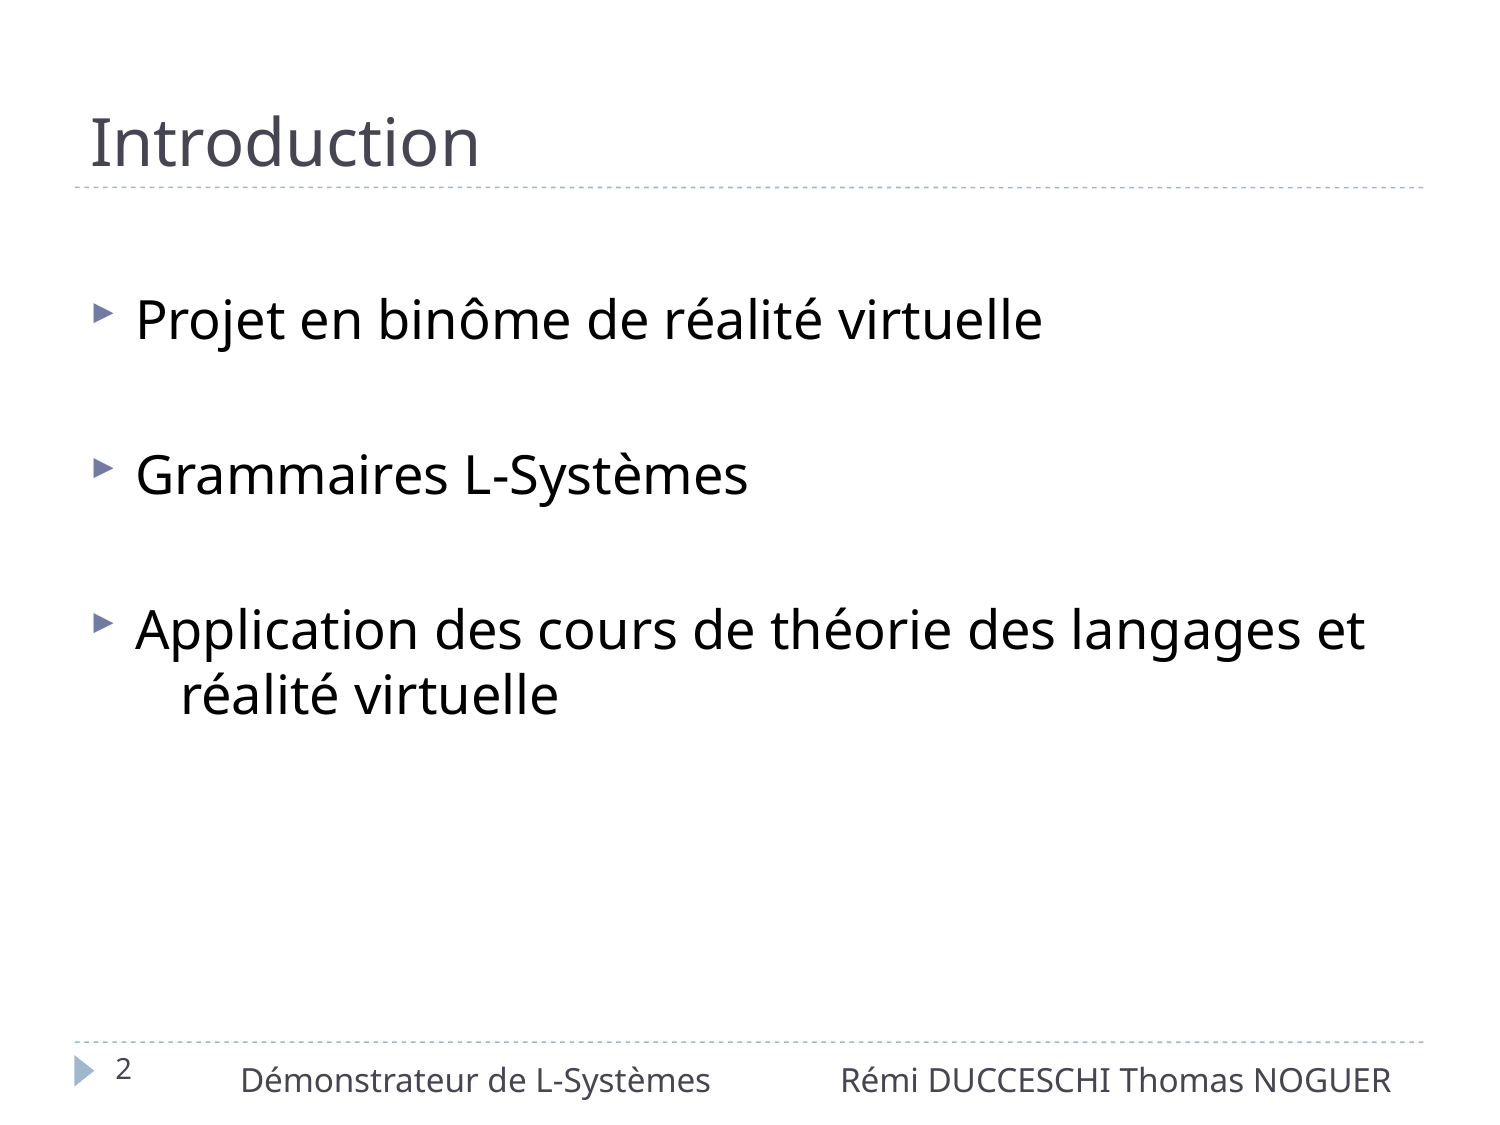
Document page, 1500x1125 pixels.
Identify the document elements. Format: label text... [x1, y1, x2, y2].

text_box <numéro> [100, 1042, 163, 1103]
text_box Démonstrateur de L-Systèmes [225, 1051, 750, 1107]
title Introduction [75, 24, 1426, 188]
list Projet en binôme de réalité virtuelle Grammaires L-Systèmes Application des cours de théorie des langages et réalité virtuelle [75, 200, 1426, 1011]
text_box Rémi DUCCESCHI Thomas NOGUER [825, 1051, 1461, 1107]
